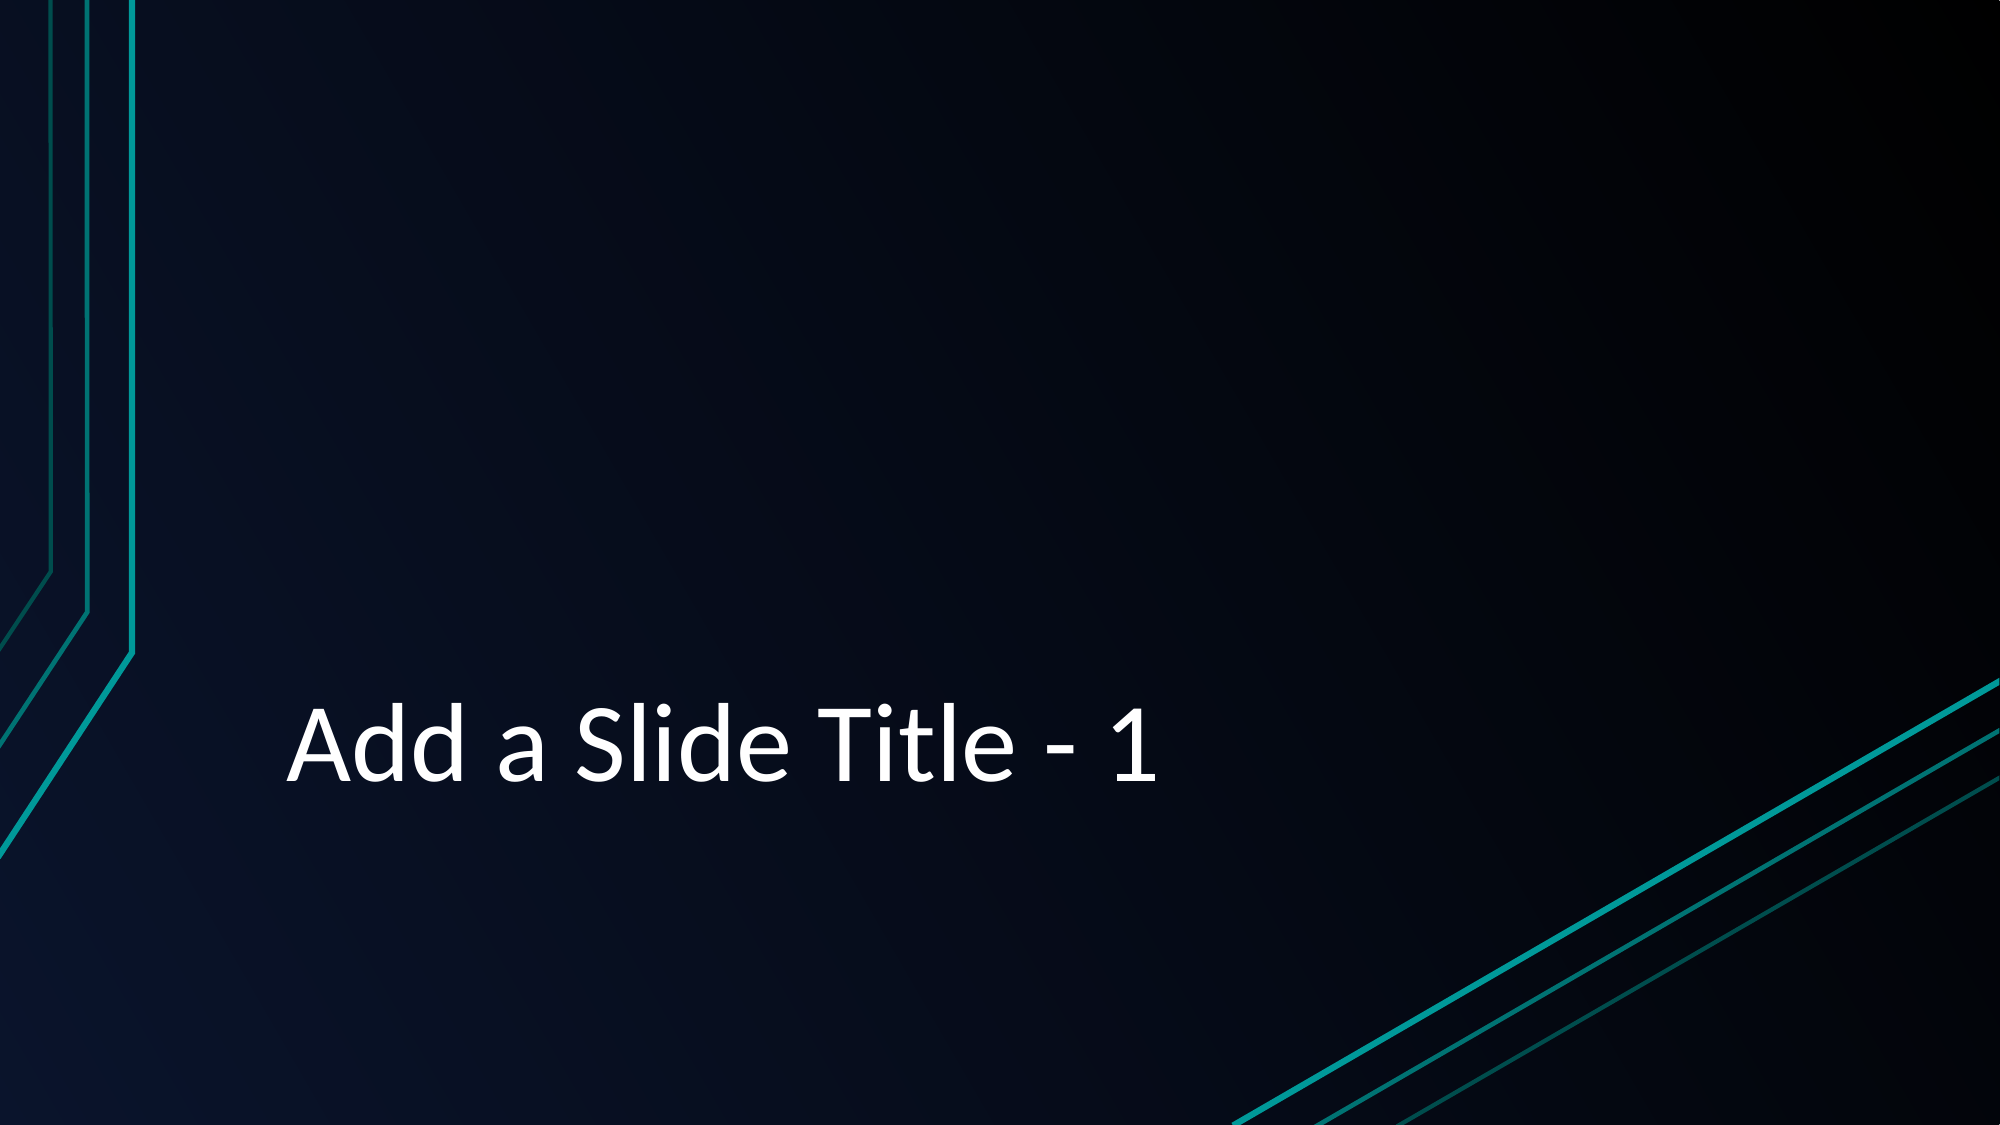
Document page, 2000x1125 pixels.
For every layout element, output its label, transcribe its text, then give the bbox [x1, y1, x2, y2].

title Add a Slide Title - 1 [266, 362, 1733, 816]
